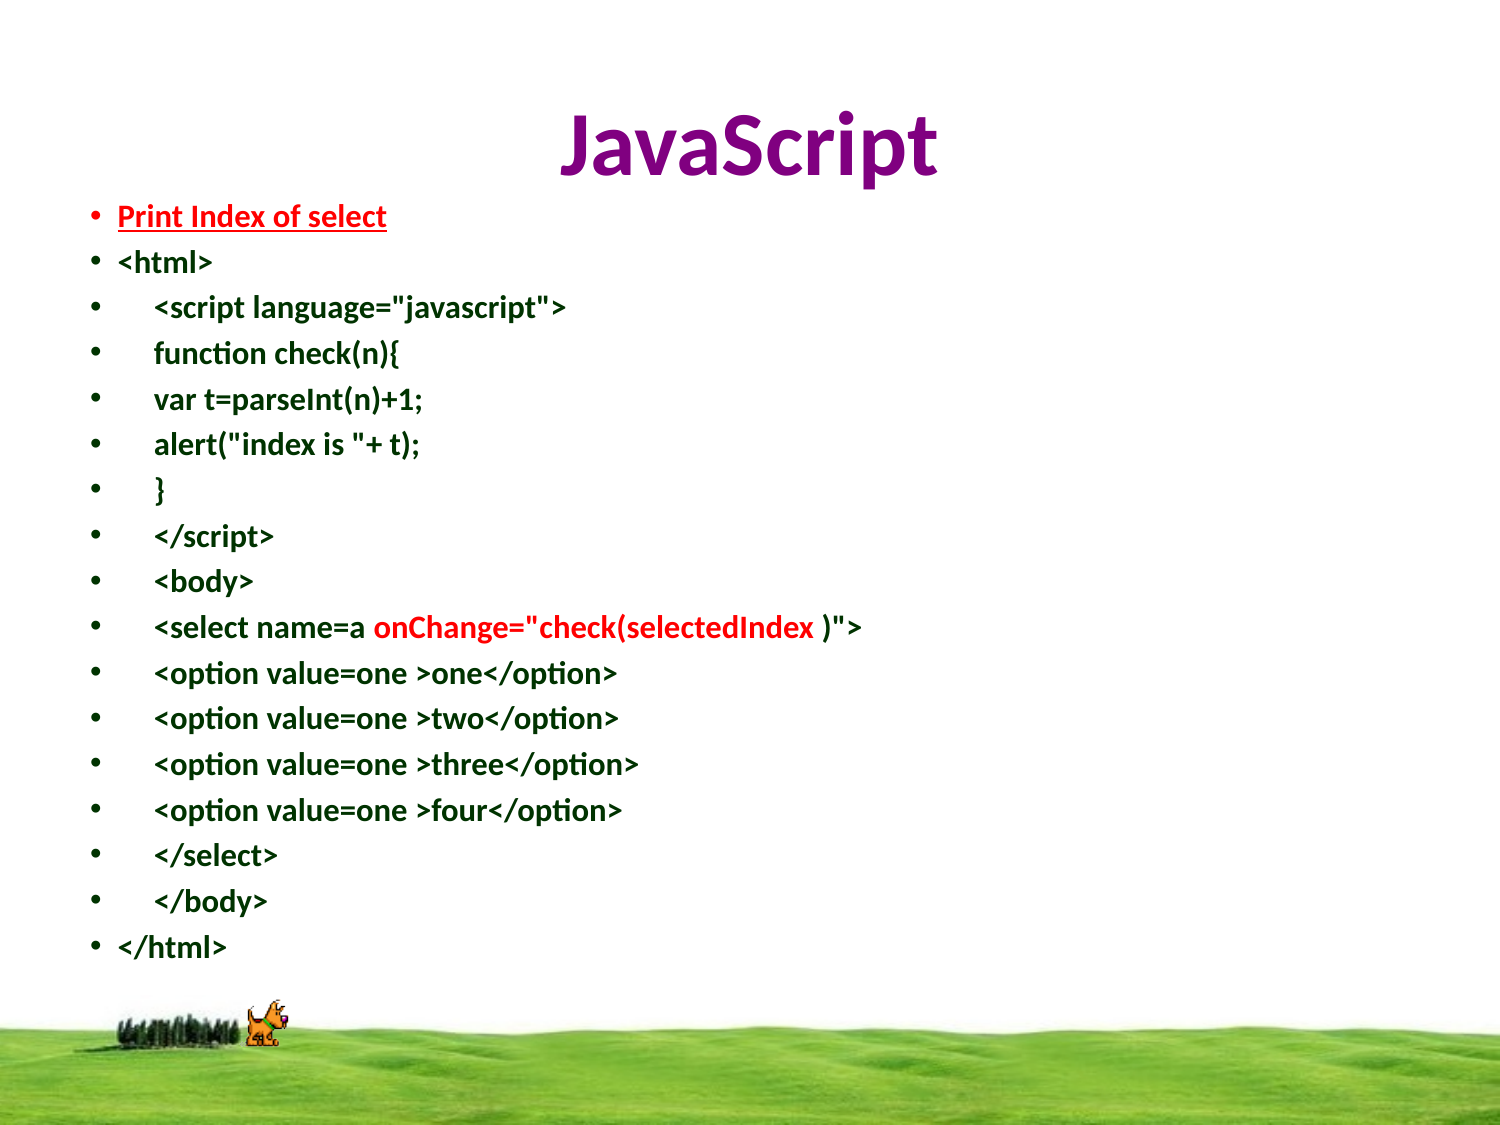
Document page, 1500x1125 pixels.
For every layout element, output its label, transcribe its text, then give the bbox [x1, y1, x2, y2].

list Print Index of select <html> <script language="javascript"> function check(n){ var t=parseInt(n)+1; alert("index is "+ t); } </script> <body> <select name=a onChange="check(selectedIndex )"> <option value=one >one</option> <option value=one >two</option> <option value=one >three</option> <option value=one >four</option> </select> </body> </html> [75, 187, 1338, 975]
picture [0, 995, 1500, 1125]
title JavaScript [75, 45, 1425, 233]
